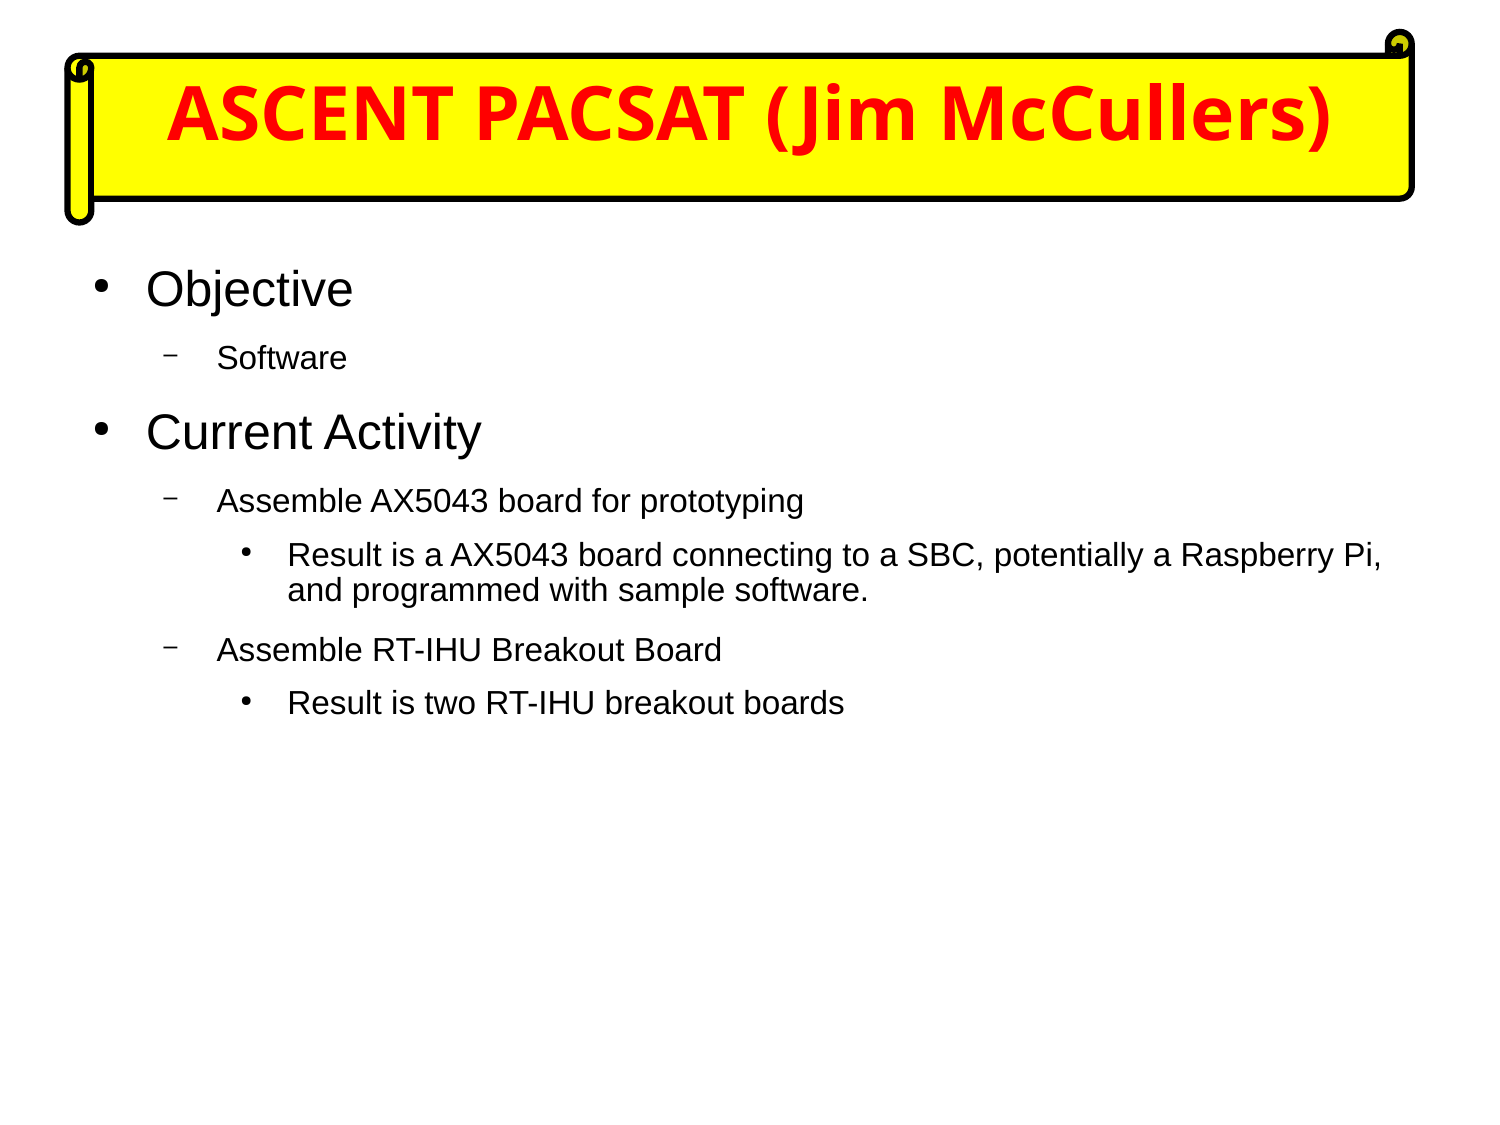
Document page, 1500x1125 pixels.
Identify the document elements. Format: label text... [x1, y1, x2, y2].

list Objective Software Current Activity Assemble AX5043 board for prototyping Result is a AX5043 board connecting to a SBC, potentially a Raspberry Pi, and programmed with sample software. Assemble RT-IHU Breakout Board Result is two RT-IHU breakout boards [75, 263, 1425, 916]
text_box ASCENT PACSAT (Jim McCullers) [0, 58, 1500, 164]
text_box [67, 164, 1412, 223]
text_box [72, 31, 1412, 58]
